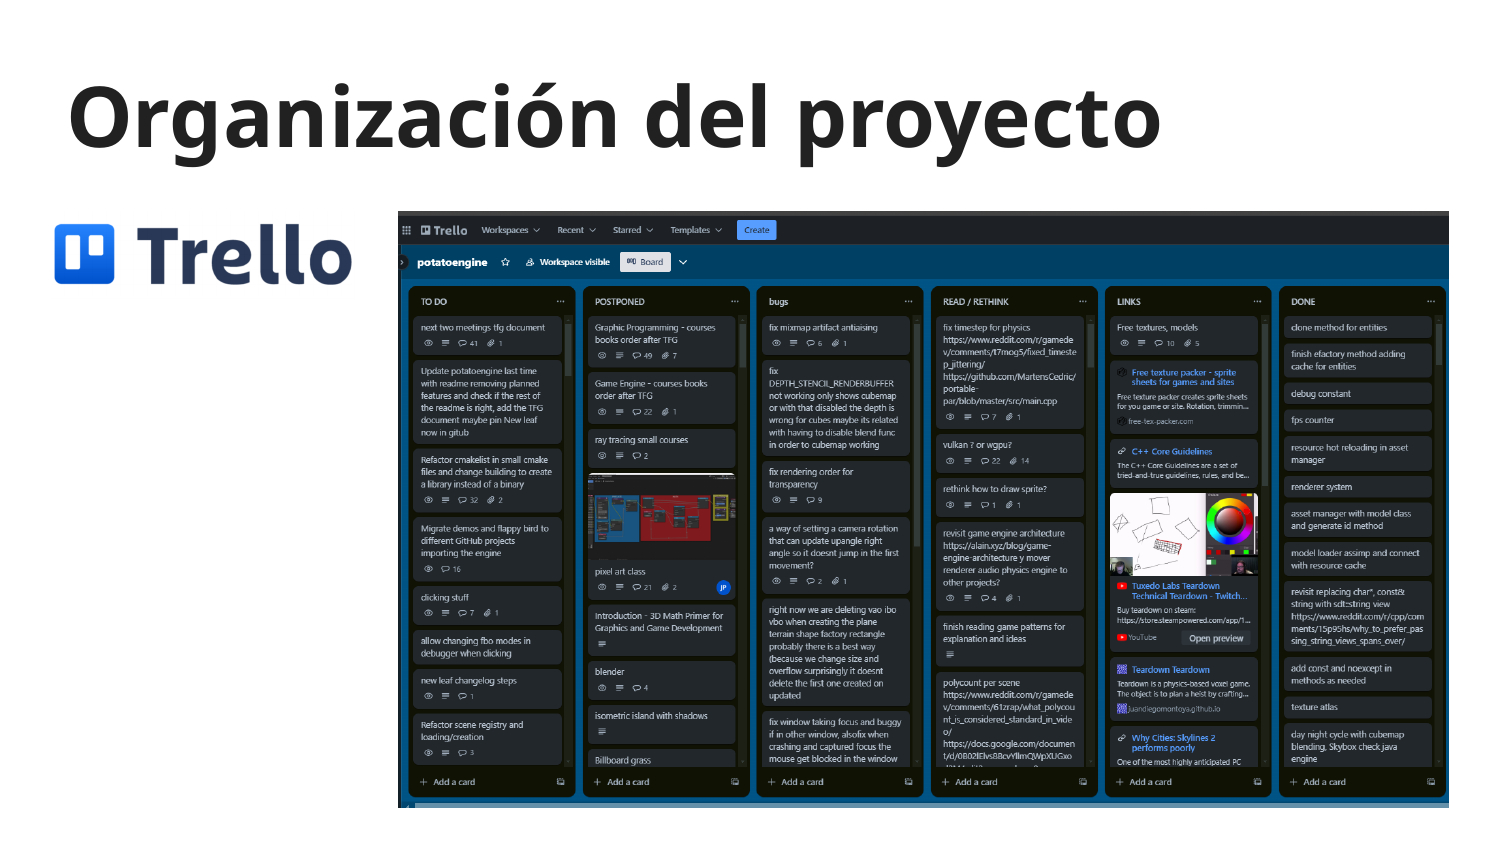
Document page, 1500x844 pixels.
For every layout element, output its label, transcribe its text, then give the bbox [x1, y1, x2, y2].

picture [51, 211, 355, 299]
title Organización del proyecto [51, 48, 1449, 180]
picture [398, 211, 1449, 808]
